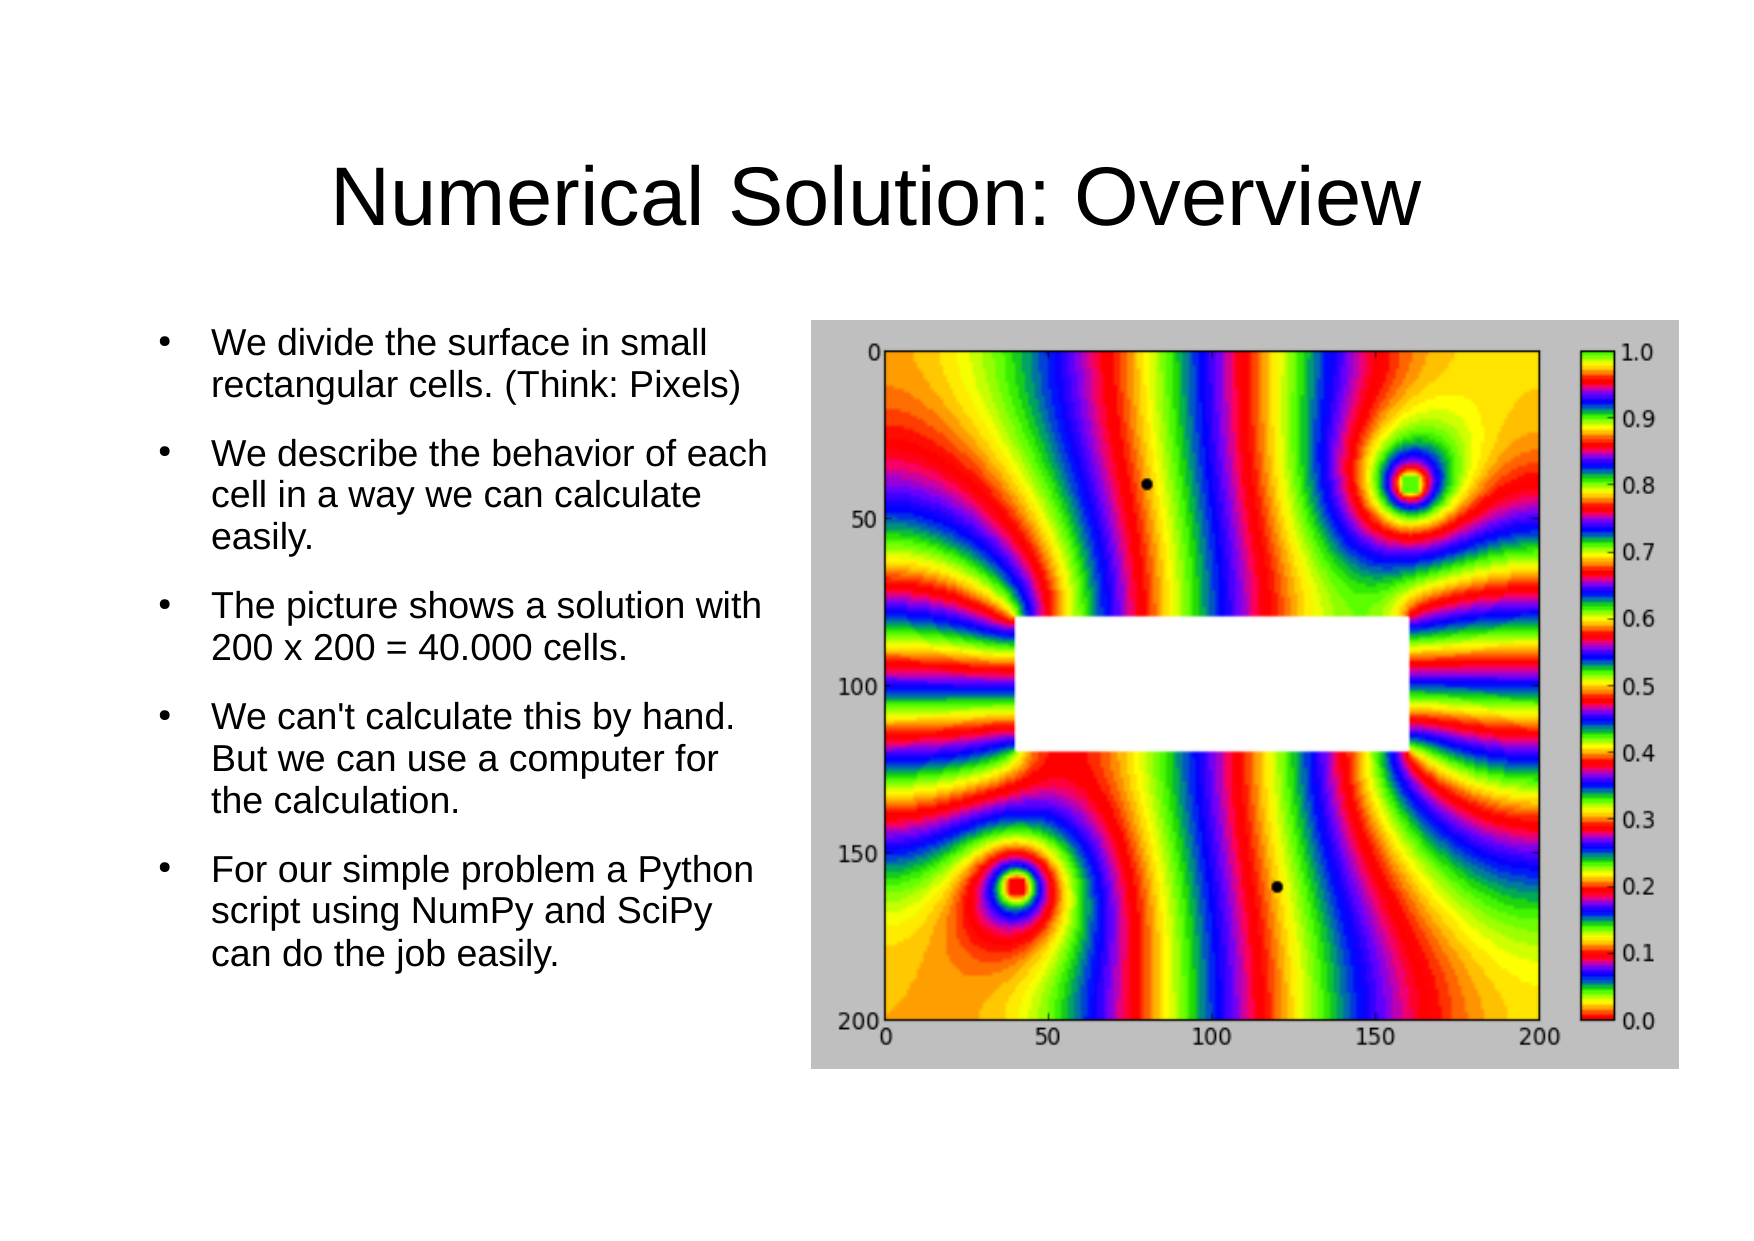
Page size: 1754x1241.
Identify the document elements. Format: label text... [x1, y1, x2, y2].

list We divide the surface in small rectangular cells. (Think: Pixels) We describe the behavior of each cell in a way we can calculate easily. The picture shows a solution with 200 x 200 = 40.000 cells. We can't calculate this by hand. But we can use a computer for the calculation. For our simple problem a Python script using NumPy and SciPy can do the job easily. [140, 321, 779, 1139]
title Numerical Solution: Overview [140, 103, 1614, 291]
picture [811, 320, 1679, 1069]
